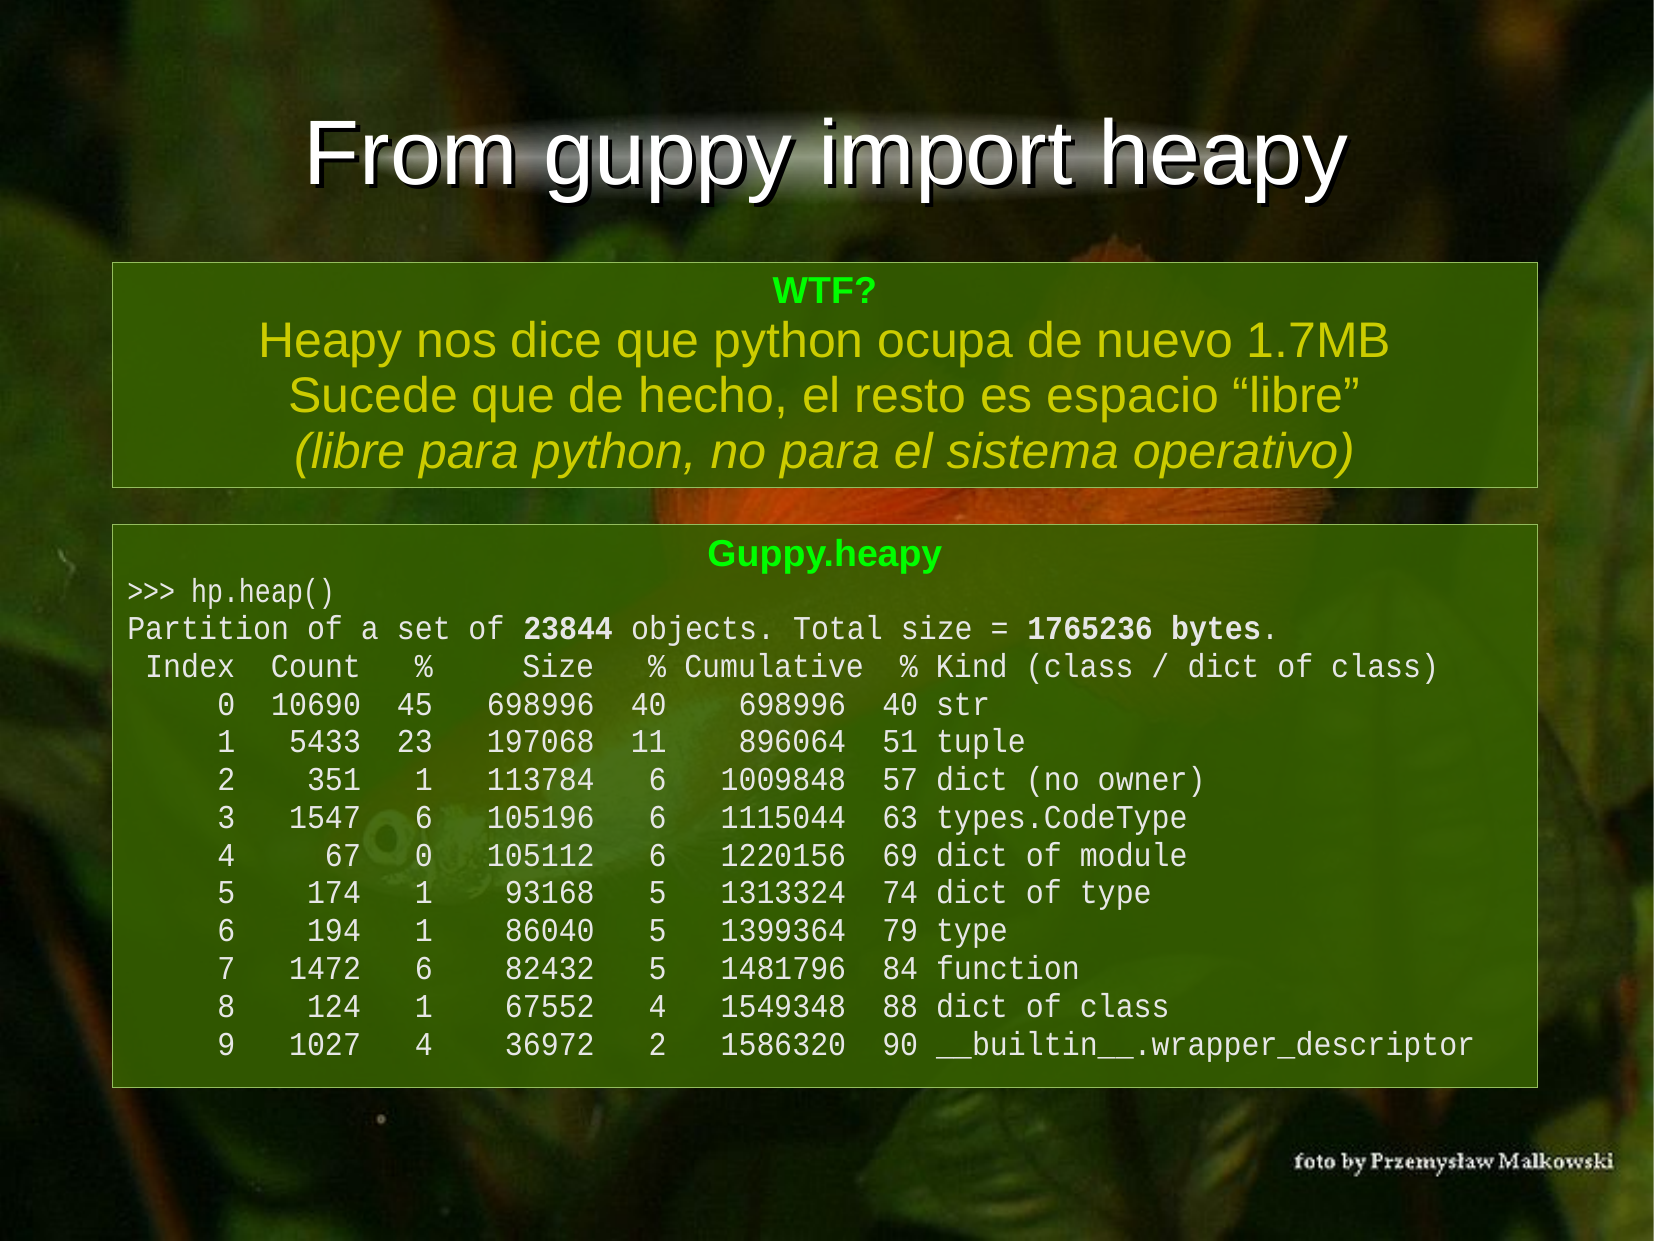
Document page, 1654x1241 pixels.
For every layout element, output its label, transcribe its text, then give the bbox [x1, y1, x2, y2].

text_box Guppy.heapy >>> hp.heap() Partition of a set of 23844 objects. Total size = 1765236 bytes. Index Count % Size % Cumulative % Kind (class / dict of class) 0 10690 45 698996 40 698996 40 str 1 5433 23 197068 11 896064 51 tuple 2 351 1 113784 6 1009848 57 dict (no owner) 3 1547 6 105196 6 1115044 63 types.CodeType 4 67 0 105112 6 1220156 69 dict of module 5 174 1 93168 5 1313324 74 dict of type 6 194 1 86040 5 1399364 79 type 7 1472 6 82432 5 1481796 84 function 8 124 1 67552 4 1549348 88 dict of class 9 1027 4 36972 2 1586320 90 __builtin__.wrapper_descriptor [112, 524, 1538, 1088]
picture [0, 0, 1654, 1241]
title From guppy import heapy [82, 49, 1571, 257]
text_box WTF? Heapy nos dice que python ocupa de nuevo 1.7MB Sucede que de hecho, el resto es espacio “libre” (libre para python, no para el sistema operativo) [112, 262, 1538, 488]
